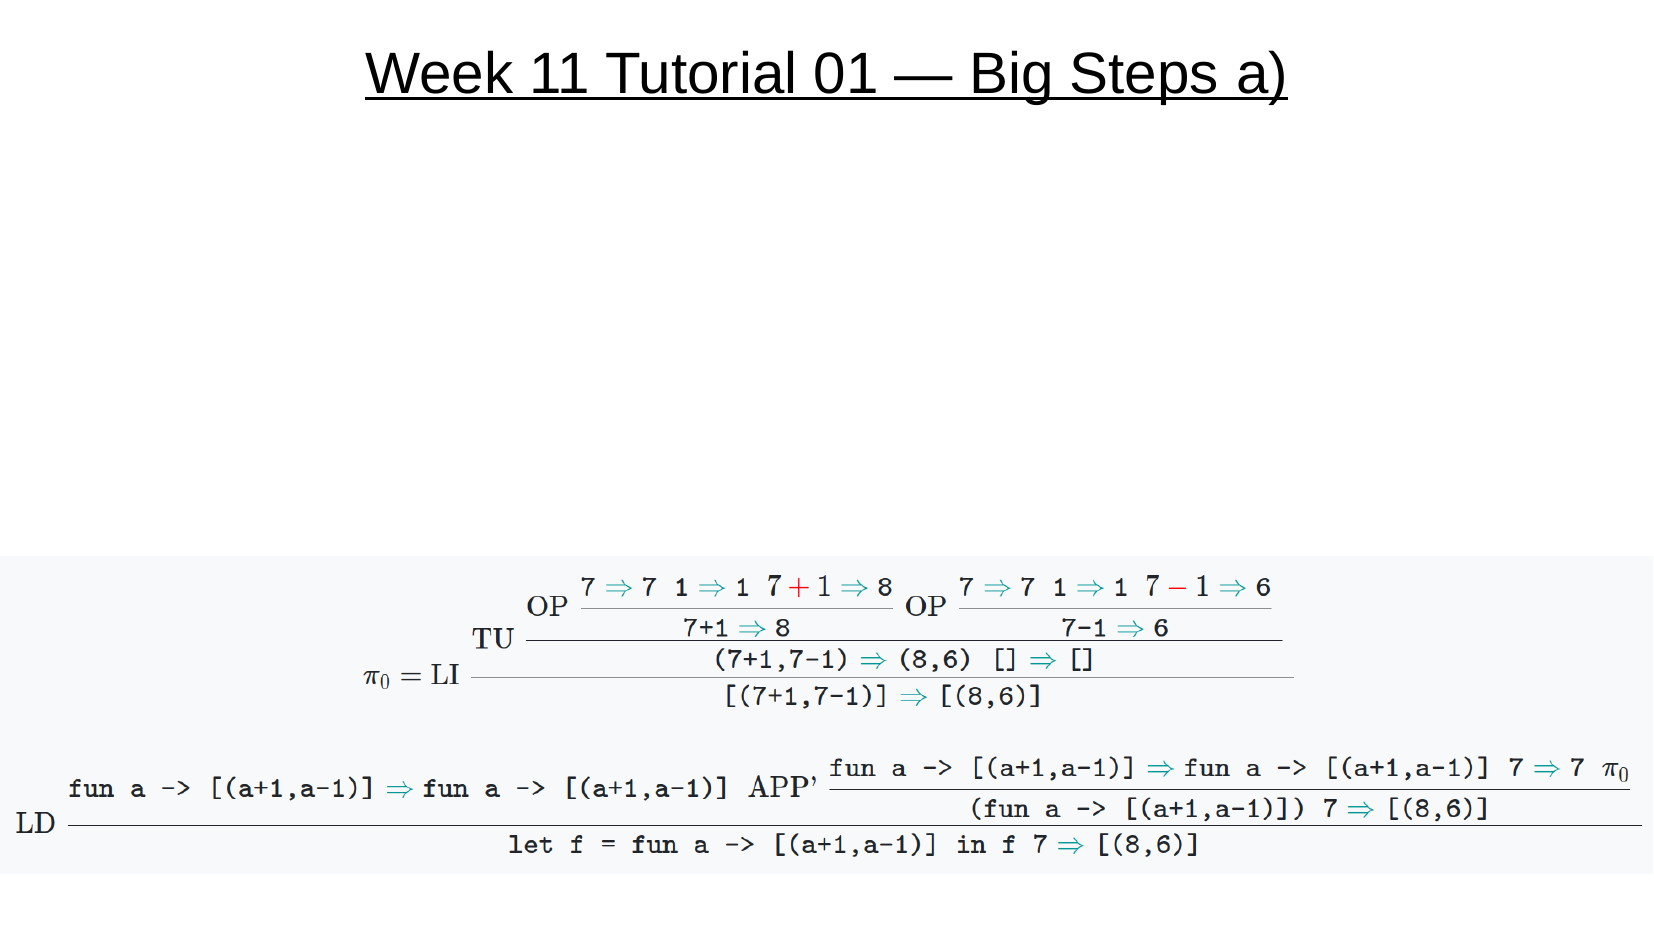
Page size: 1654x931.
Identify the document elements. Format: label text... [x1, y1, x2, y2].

title Week 11 Tutorial 01 — Big Steps a) [82, 0, 1571, 152]
picture [0, 556, 1654, 875]
